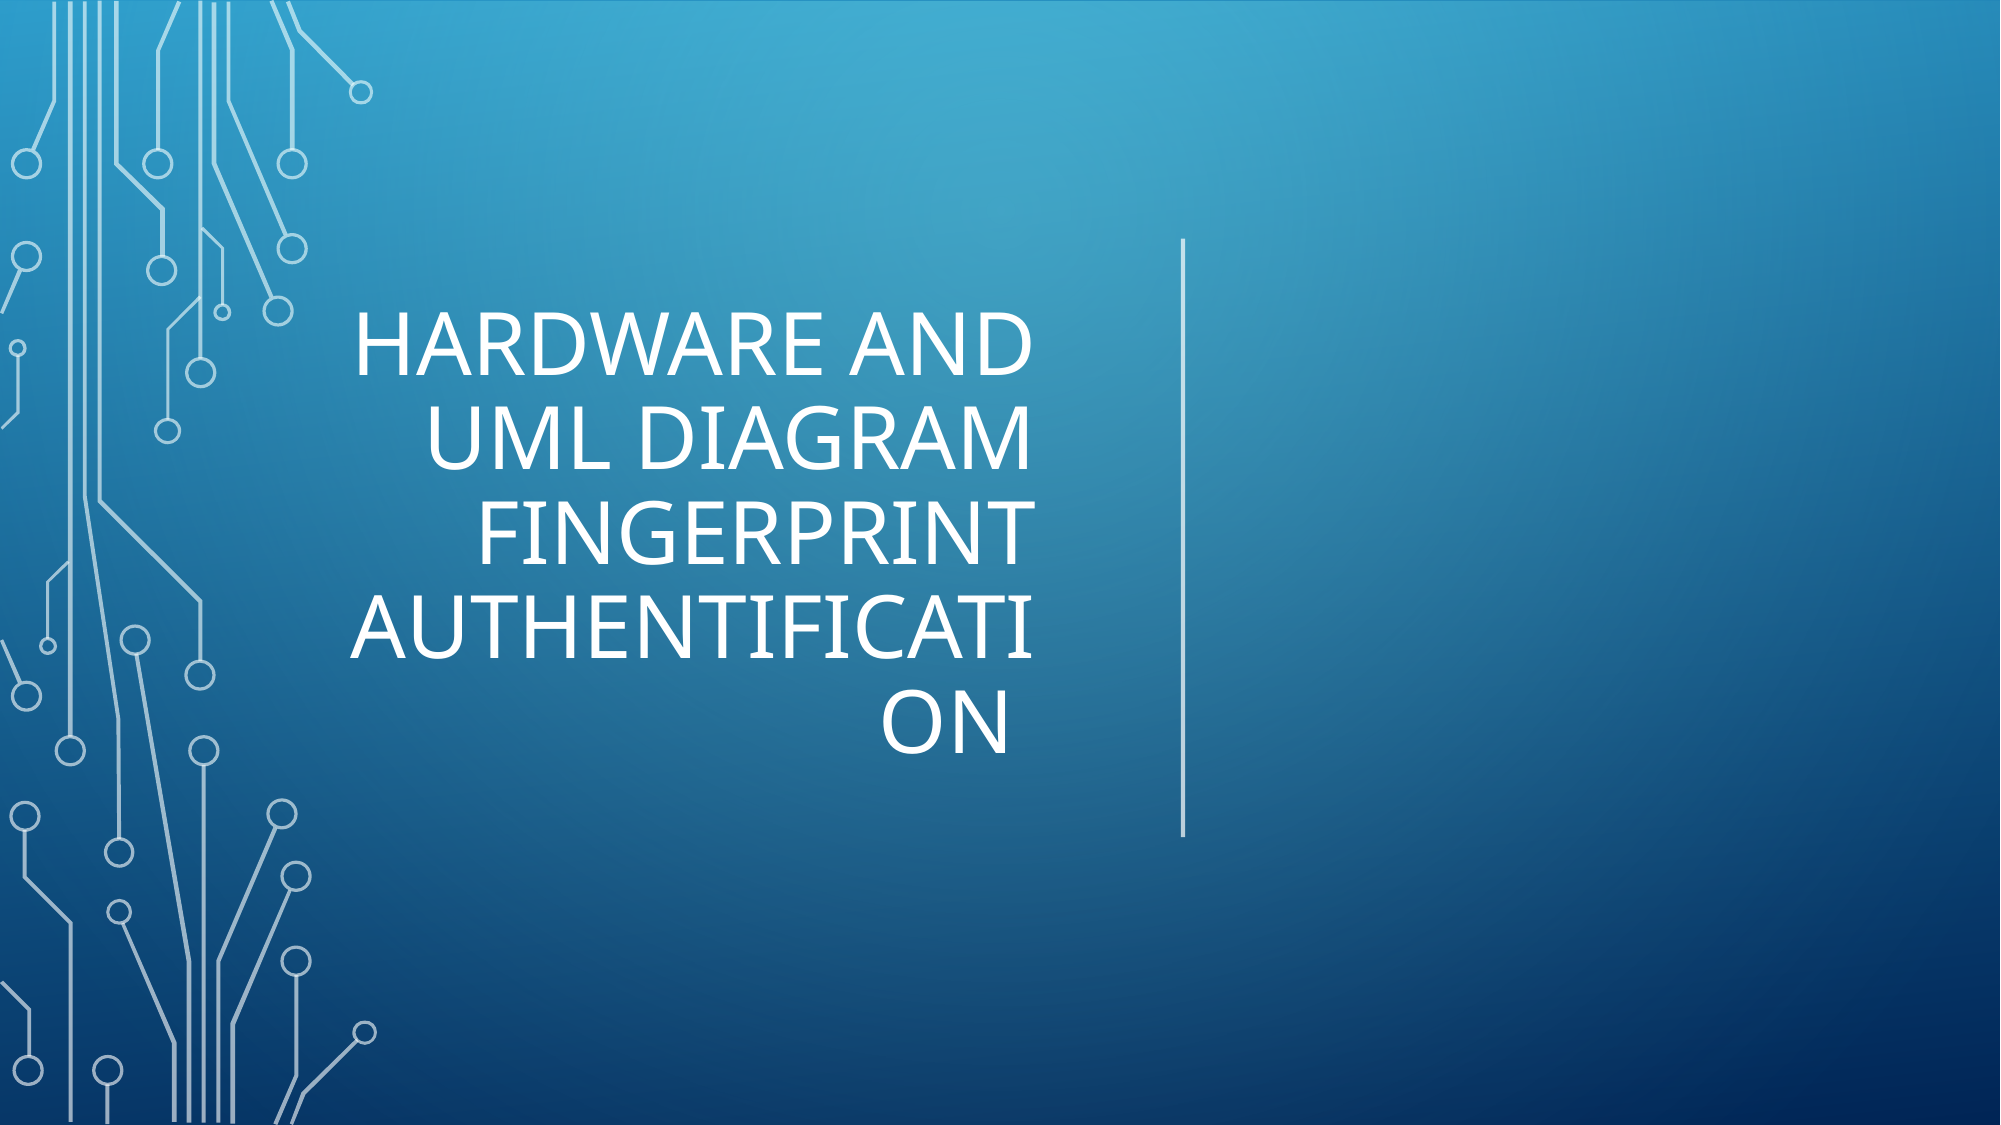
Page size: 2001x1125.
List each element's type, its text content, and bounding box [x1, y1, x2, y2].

picture [0, 1, 2000, 1125]
title Hardware and UML Diagram fingerprint Authentification [335, 184, 1078, 888]
